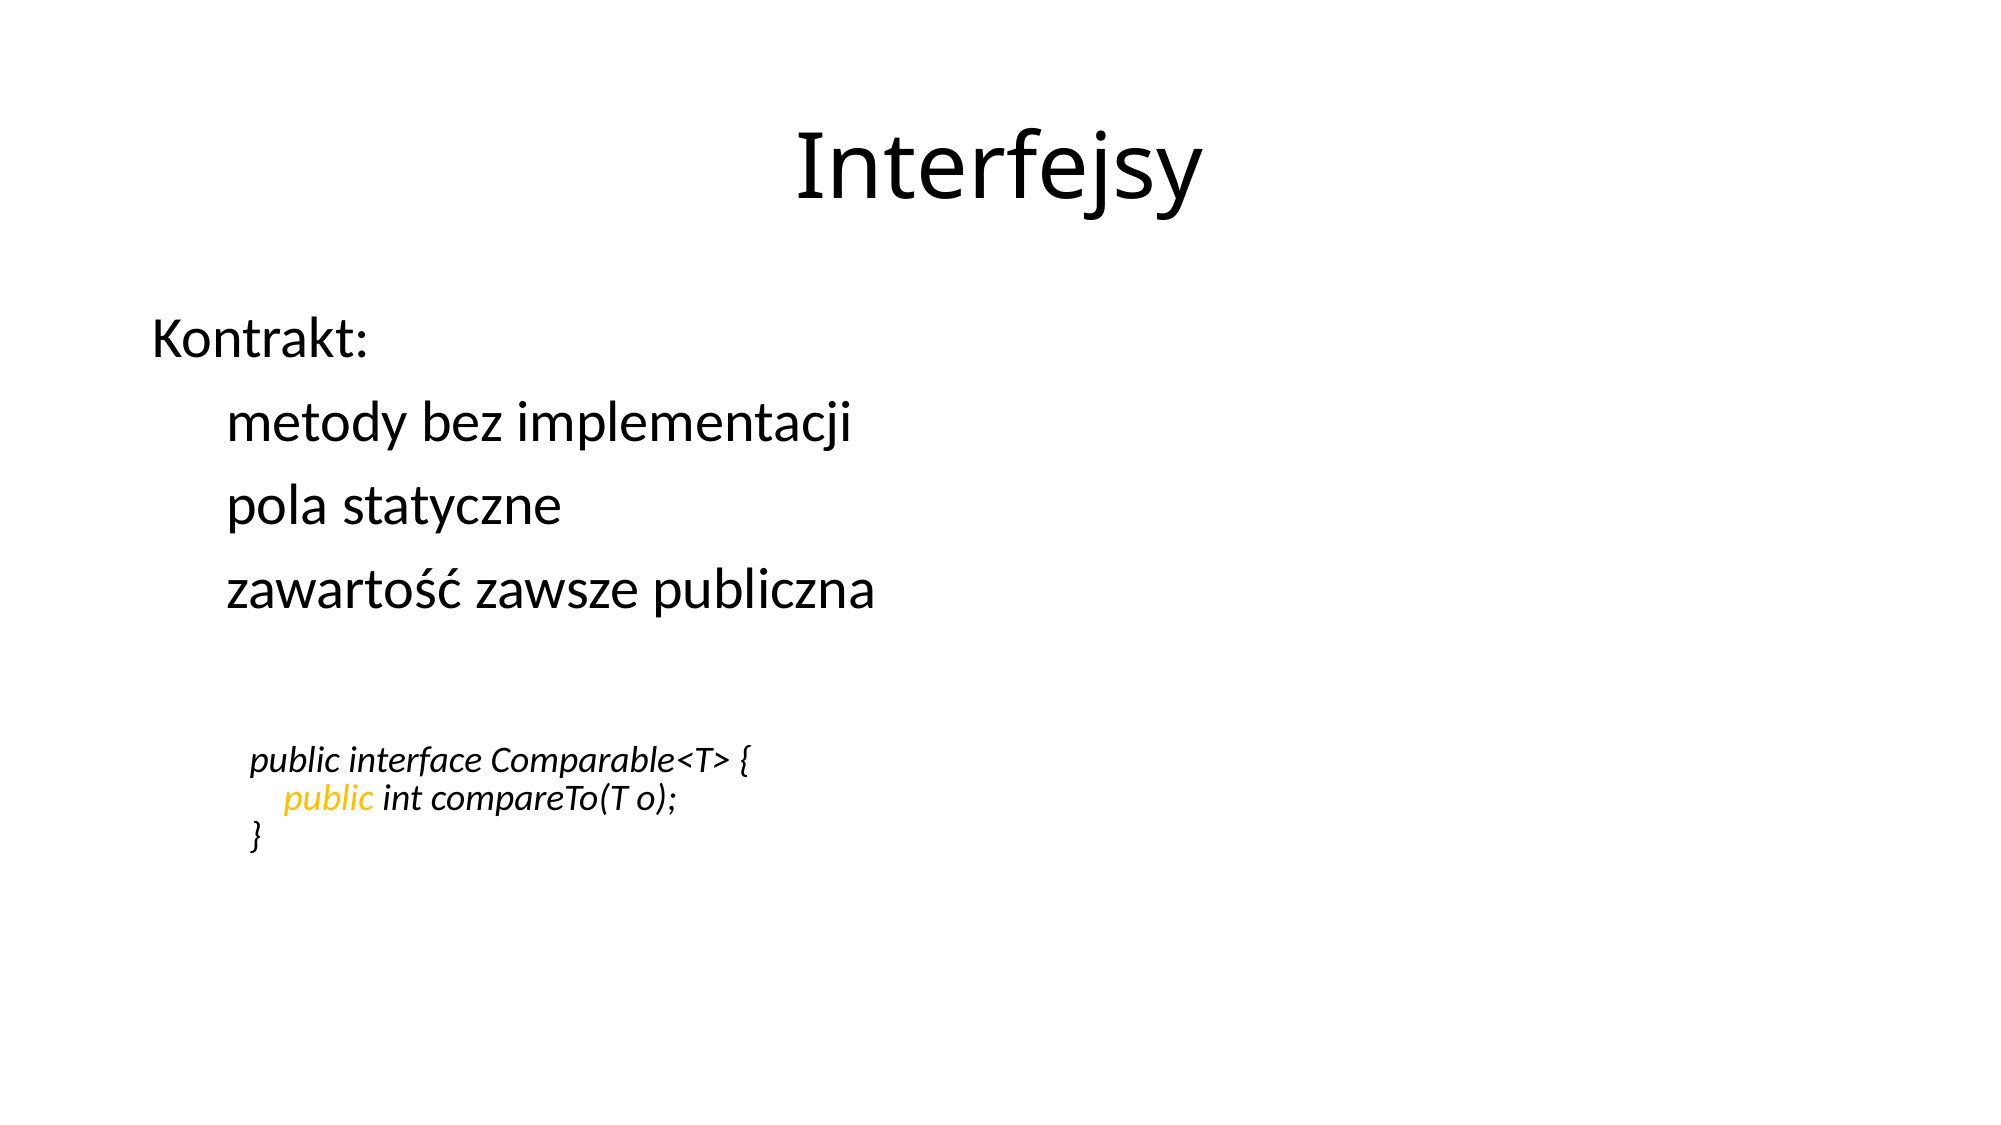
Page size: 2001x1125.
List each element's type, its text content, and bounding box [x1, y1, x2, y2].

text_box public interface Comparable<T> { public int compareTo(T o); } [234, 737, 1370, 890]
list Kontrakt: metody bez implementacji pola statyczne zawartość zawsze publiczna [137, 299, 1863, 649]
title Interfejsy [137, 59, 1863, 278]
